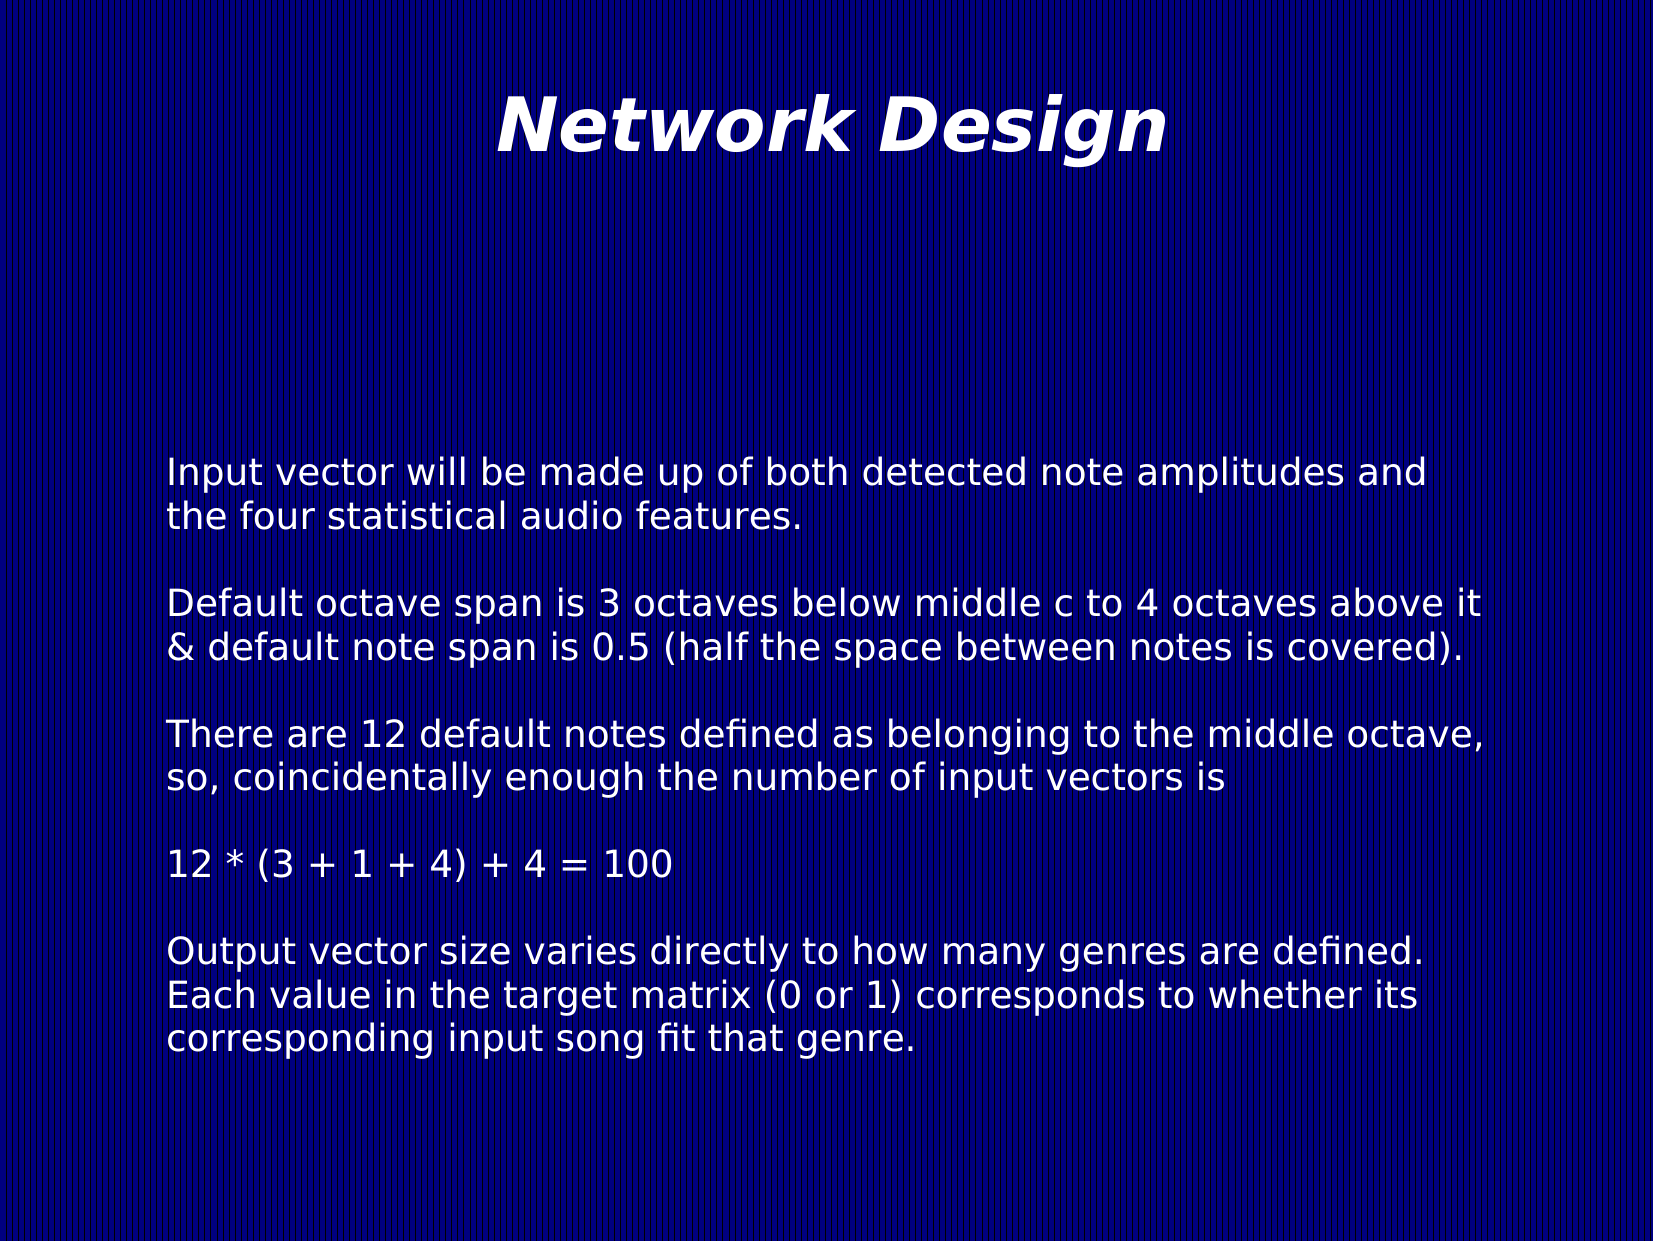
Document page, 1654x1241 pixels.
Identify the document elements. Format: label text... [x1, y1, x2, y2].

text_box Network Design [481, 75, 1172, 178]
text_box Input vector will be made up of both detected note amplitudes and the four statistical audio features. Default octave span is 3 octaves below middle c to 4 octaves above it & default note span is 0.5 (half the space between notes is covered). There are 12 default notes defined as belonging to the middle octave, so, coincidentally enough the number of input vectors is 12 * (3 + 1 + 4) + 4 = 100 Output vector size varies directly to how many genres are defined. Each value in the target matrix (0 or 1) corresponds to whether its corresponding input song fit that genre. [151, 443, 1502, 1068]
